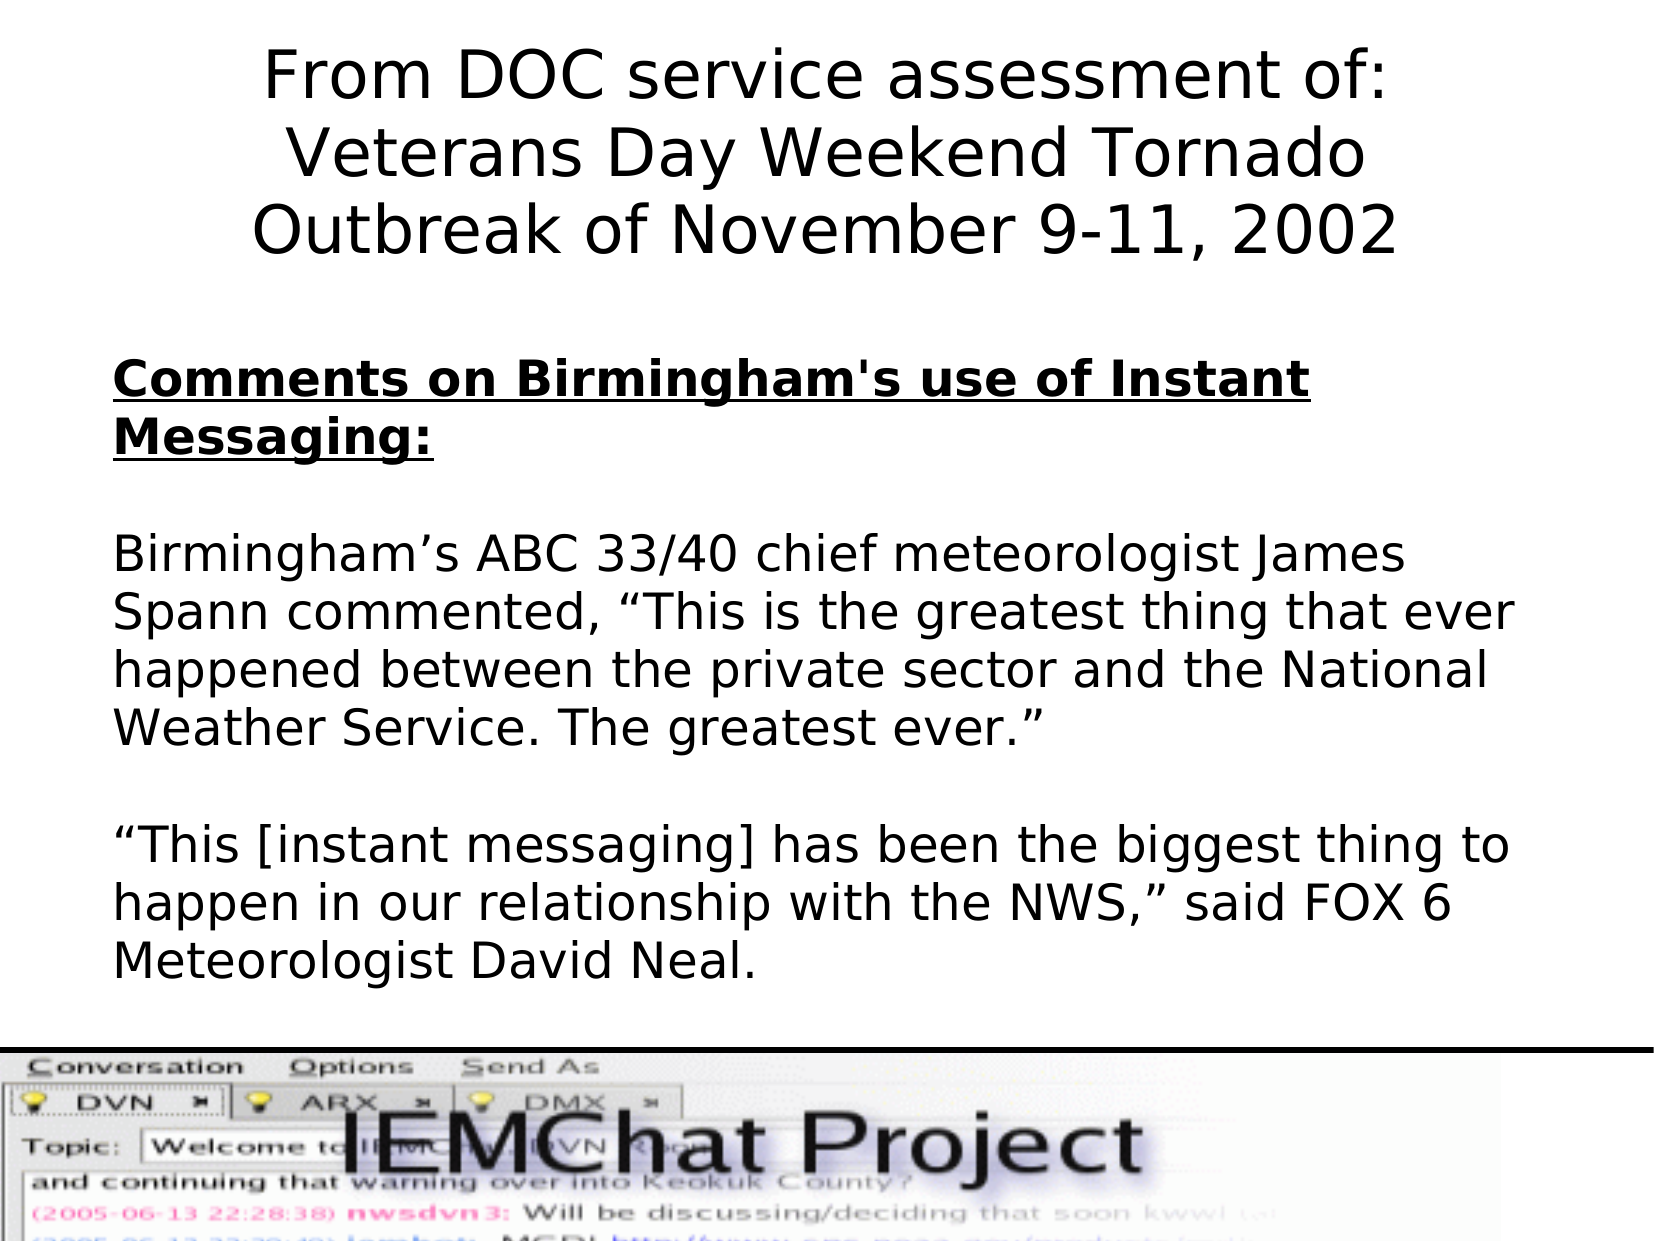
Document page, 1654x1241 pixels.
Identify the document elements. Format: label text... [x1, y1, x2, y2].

title From DOC service assessment of: Veterans Day Weekend Tornado Outbreak of November 9-11, 2002 [82, 36, 1571, 270]
subtitle Comments on Birmingham's use of Instant Messaging: Birmingham’s ABC 33/40 chief meteorologist James Spann commented, “This is the greatest thing that ever happened between the private sector and the National Weather Service. The greatest ever.” “This [instant messaging] has been the biggest thing to happen in our relationship with the NWS,” said FOX 6 Meteorologist David Neal. [112, 290, 1571, 1051]
picture [0, 1053, 1501, 1241]
